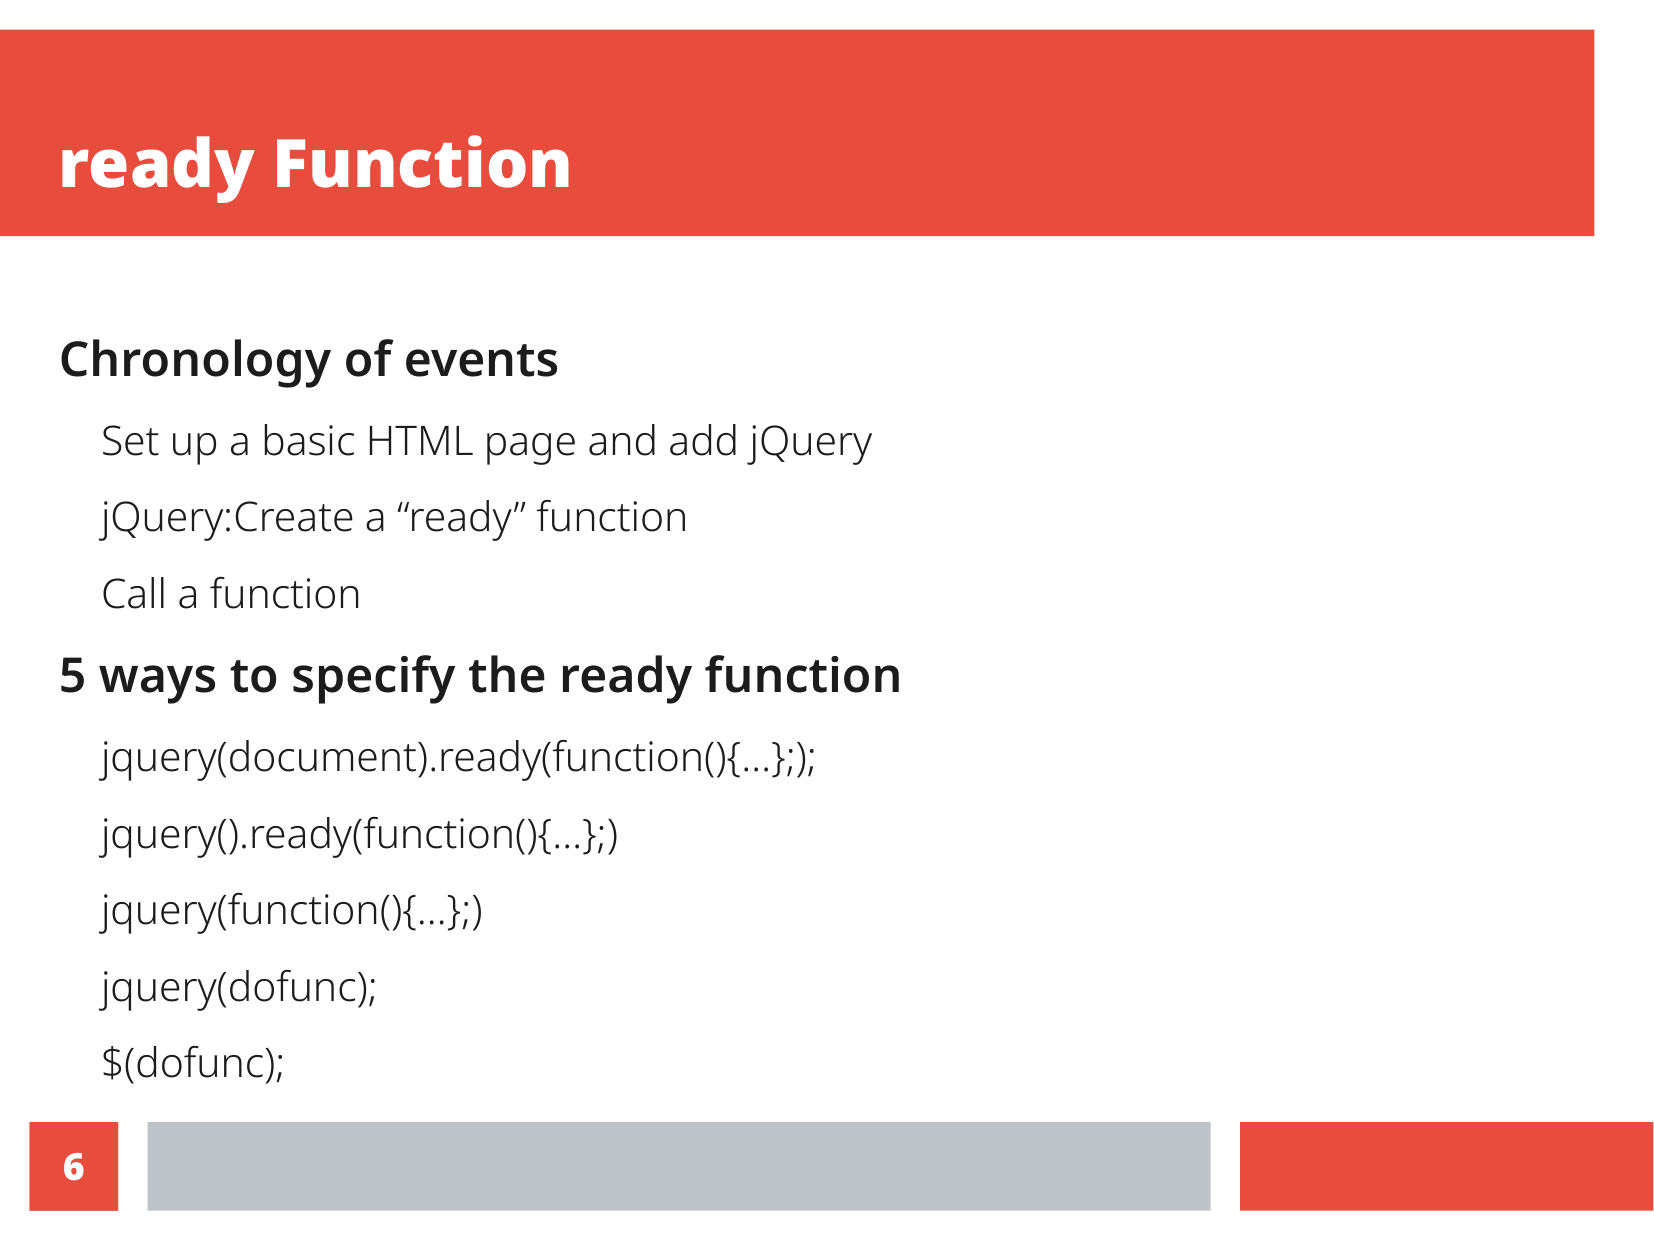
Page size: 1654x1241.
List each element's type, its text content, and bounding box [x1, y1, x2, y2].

list Chronology of events Set up a basic HTML page and add jQuery jQuery:Create a “ready” function Call a function 5 ways to specify the ready function jquery(document).ready(function(){…};); jquery().ready(function(){…};) jquery(function(){…};) jquery(dofunc); $(dofunc); [59, 324, 1565, 1093]
title ready Function [59, 59, 1595, 207]
